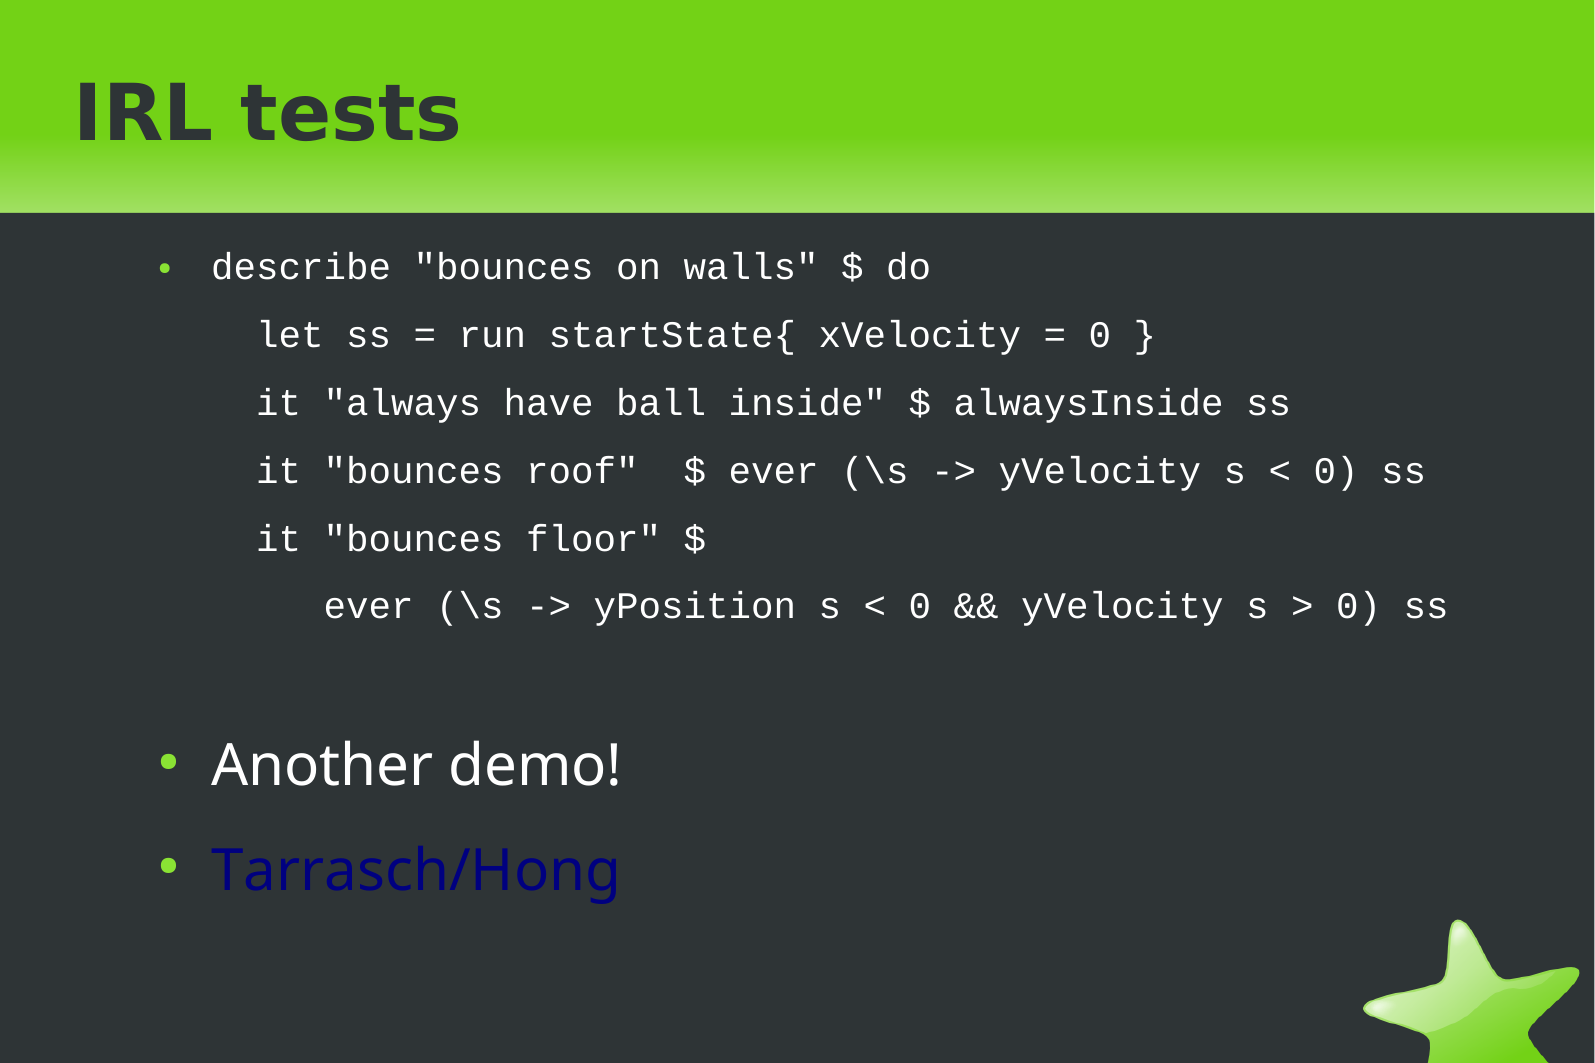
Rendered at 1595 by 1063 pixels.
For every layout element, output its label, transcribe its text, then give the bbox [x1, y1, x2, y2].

list describe "bounces on walls" $ do let ss = run startState{ xVelocity = 0 } it "always have ball inside" $ alwaysInside ss it "bounces roof" $ ever (\s -> yVelocity s < 0) ss it "bounces floor" $ ever (\s -> yPosition s < 0 && yVelocity s > 0) ss Another demo! Tarrasch/Hong [79, 248, 1515, 951]
title IRL tests [74, 25, 1510, 203]
picture [0, 0, 1595, 1063]
